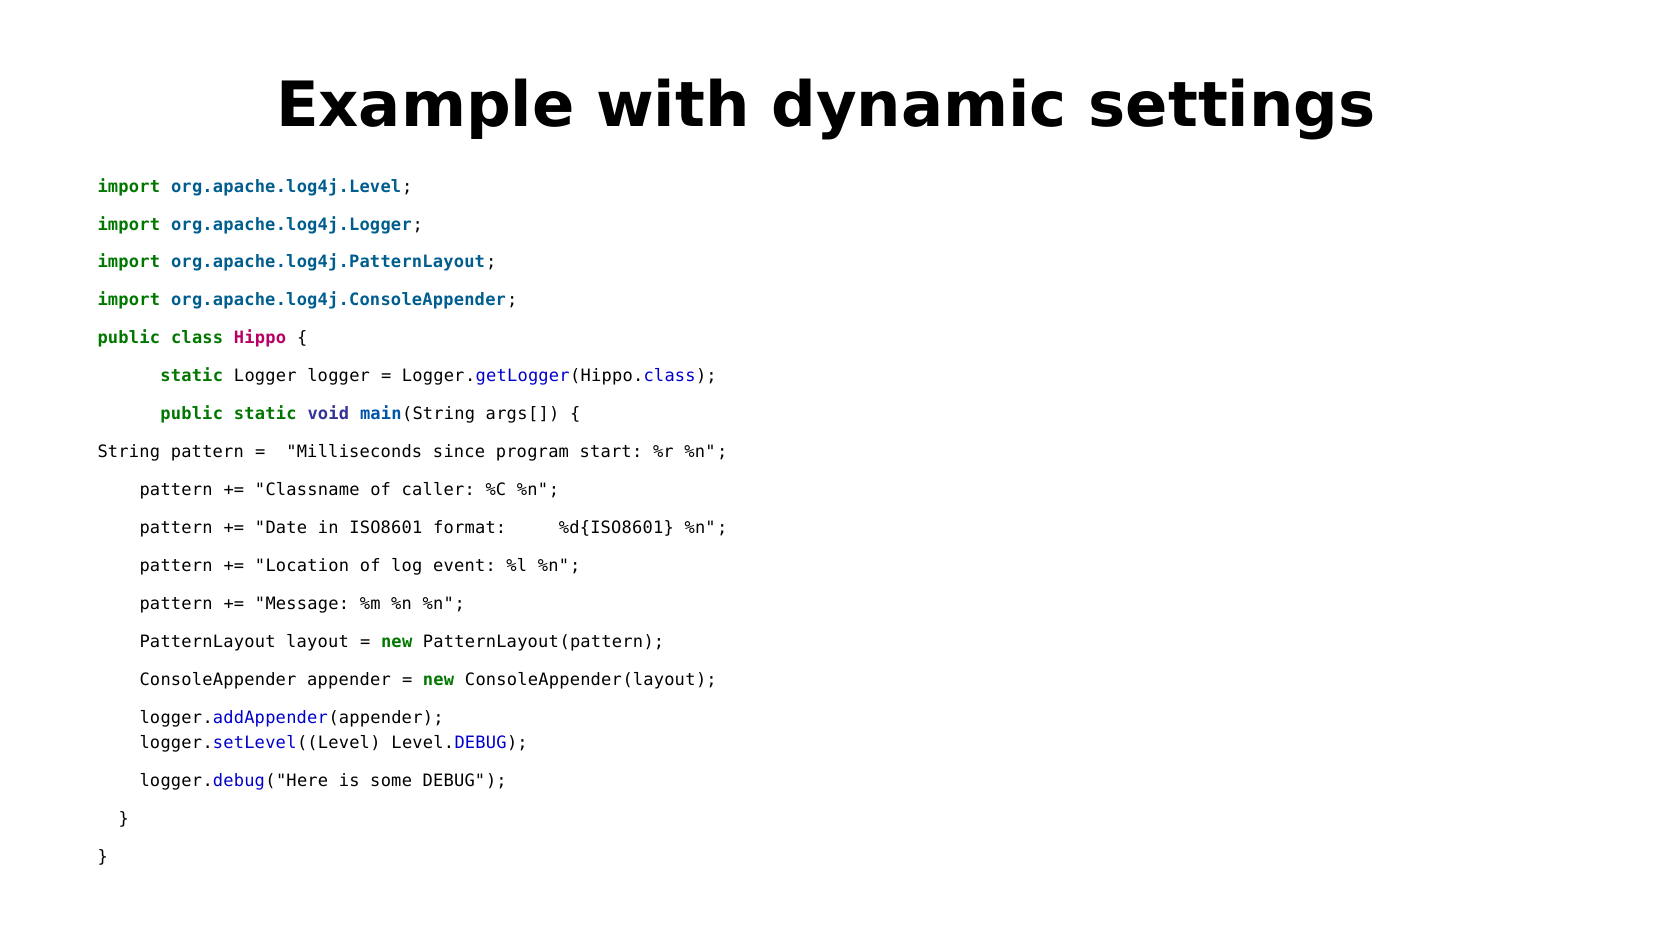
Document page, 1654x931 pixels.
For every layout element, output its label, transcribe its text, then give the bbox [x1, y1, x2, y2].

list import org.apache.log4j.Level; import org.apache.log4j.Logger; import org.apache.log4j.PatternLayout; import org.apache.log4j.ConsoleAppender; public class Hippo { static Logger logger = Logger.getLogger(Hippo.class); public static void main(String args[]) { String pattern = "Milliseconds since program start: %r %n"; pattern += "Classname of caller: %C %n"; pattern += "Date in ISO8601 format: %d{ISO8601} %n"; pattern += "Location of log event: %l %n"; pattern += "Message: %m %n %n"; PatternLayout layout = new PatternLayout(pattern); ConsoleAppender appender = new ConsoleAppender(layout); logger.addAppender(appender); logger.setLevel((Level) Level.DEBUG); logger.debug("Here is some DEBUG"); } } [82, 168, 1538, 889]
title Example with dynamic settings [82, 36, 1571, 147]
